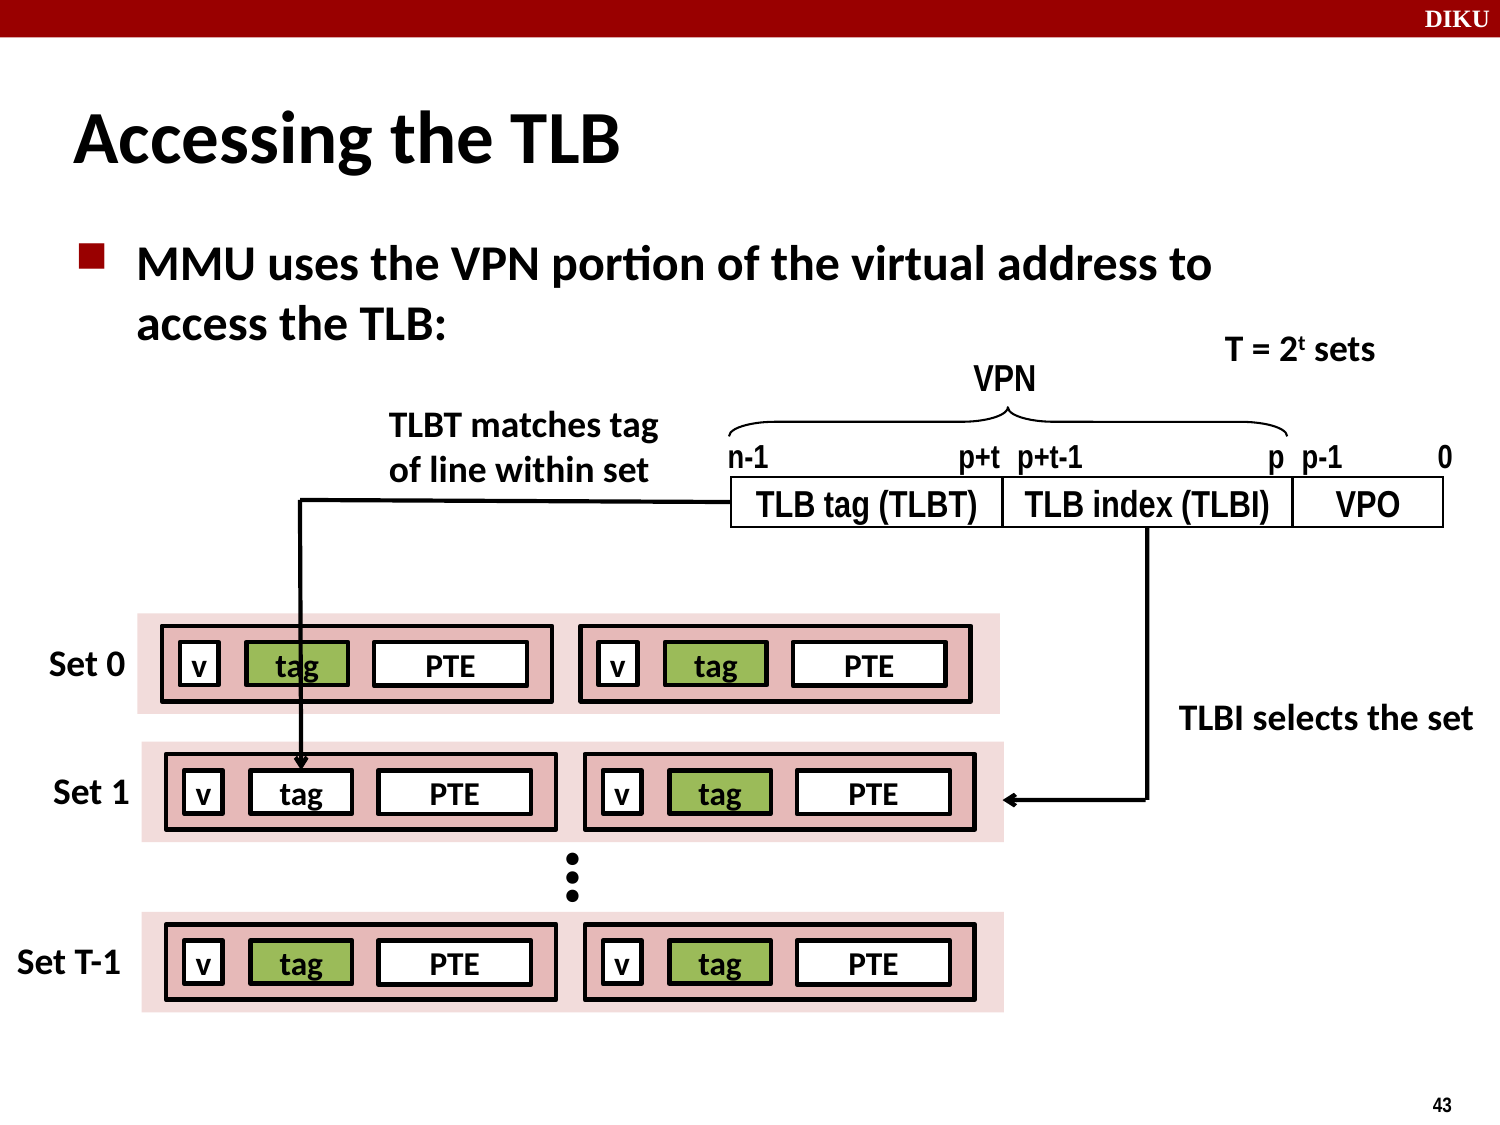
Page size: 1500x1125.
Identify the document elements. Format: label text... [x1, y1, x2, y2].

text_box Set 1 [38, 759, 145, 820]
text_box [141, 911, 1004, 1013]
text_box [141, 741, 1004, 843]
text_box tag [246, 642, 298, 686]
text_box v [179, 642, 219, 686]
text_box tag [250, 770, 353, 814]
text_box Set T-1 [2, 929, 137, 990]
text_box TLBT matches tag of line within set [374, 392, 713, 498]
text_box T = 2t sets [1210, 316, 1398, 377]
text_box v [184, 940, 223, 984]
text_box v [184, 770, 223, 814]
text_box VPO [1292, 477, 1444, 527]
text_box p+t-1 [1016, 427, 1099, 483]
text_box [303, 613, 1000, 714]
text_box PTE [797, 770, 950, 814]
text_box tag [669, 770, 771, 814]
text_box v [598, 642, 638, 686]
text_box TLBI selects the set [1164, 685, 1490, 746]
text_box p+t [943, 427, 1016, 483]
text_box PTE [378, 940, 532, 985]
text_box tag [303, 642, 348, 686]
text_box n-1 [713, 427, 784, 483]
text_box PTE [792, 642, 946, 686]
text_box MMU uses the VPN portion of the virtual address to access the TLB: [65, 223, 1361, 363]
text_box tag [669, 940, 771, 984]
text_box TLB tag (TLBT) [730, 477, 1002, 527]
text_box TLB index (TLBI) [1002, 477, 1292, 527]
text_box tag [250, 940, 353, 984]
text_box VPN [958, 346, 1052, 407]
text_box p-1 [1300, 427, 1358, 477]
text_box v [602, 770, 642, 814]
text_box tag [665, 642, 767, 686]
text_box [137, 613, 298, 714]
text_box v [602, 940, 642, 984]
text_box PTE [797, 940, 950, 985]
text_box p [1253, 427, 1300, 483]
text_box PTE [378, 770, 532, 814]
text_box Set 0 [34, 631, 141, 691]
text_box Accessing the TLB [58, 71, 1304, 197]
text_box PTE [374, 642, 528, 686]
text_box 0 [1422, 427, 1468, 483]
text_box … [487, 843, 603, 911]
